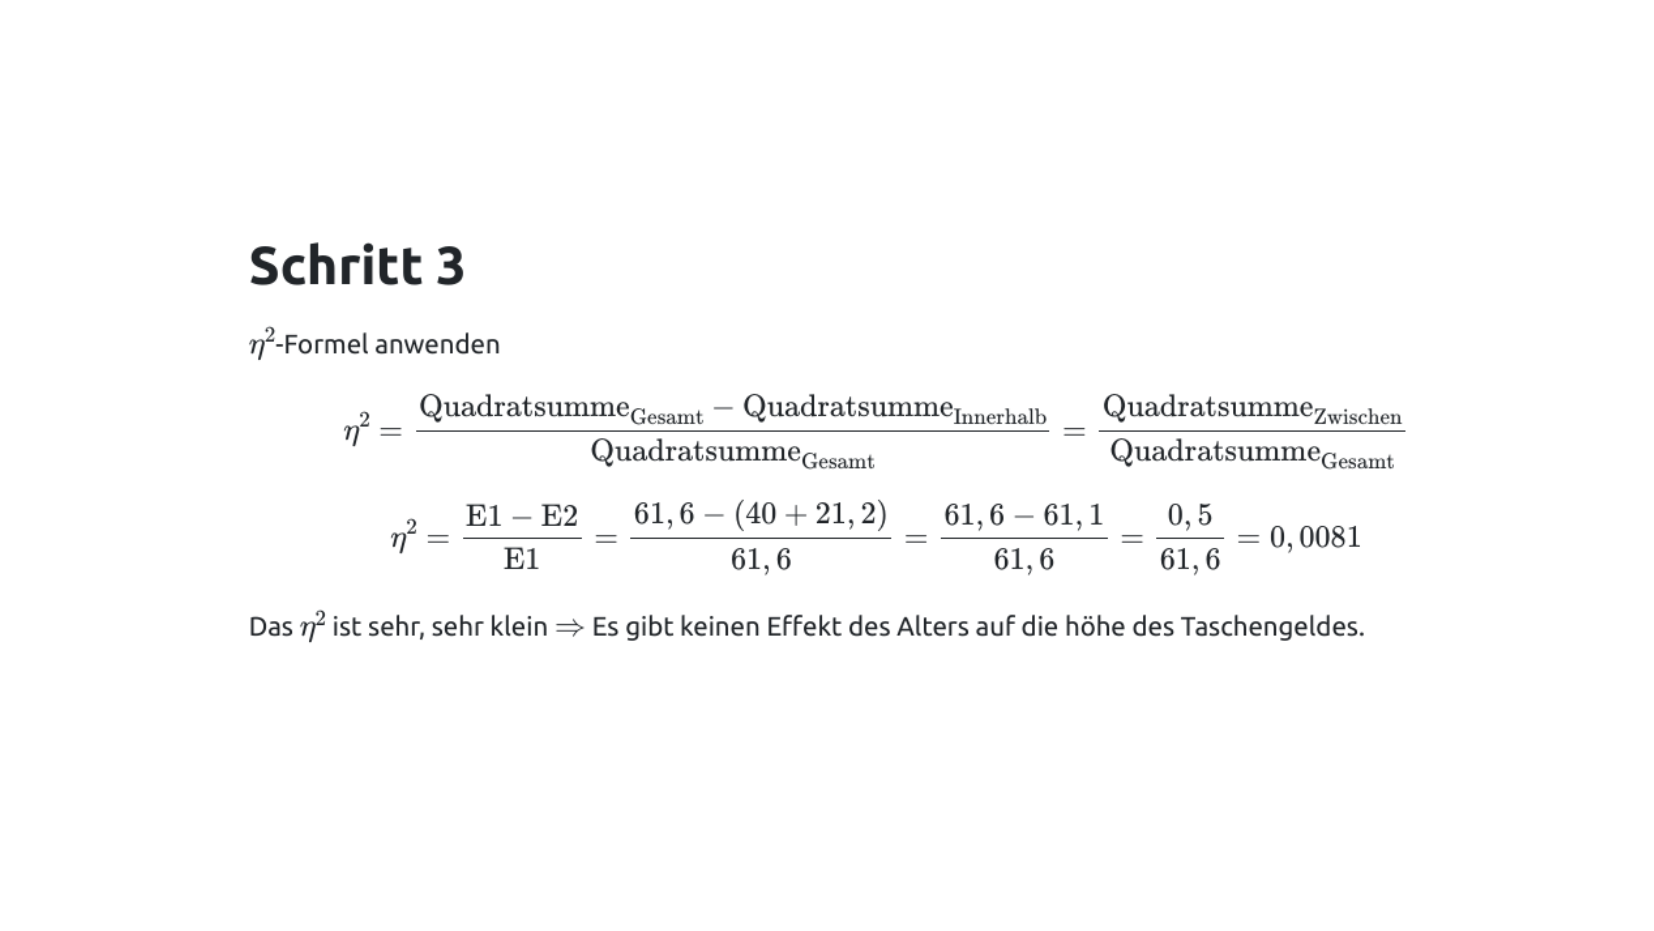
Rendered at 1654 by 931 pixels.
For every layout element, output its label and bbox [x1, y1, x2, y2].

picture [214, 232, 1450, 705]
